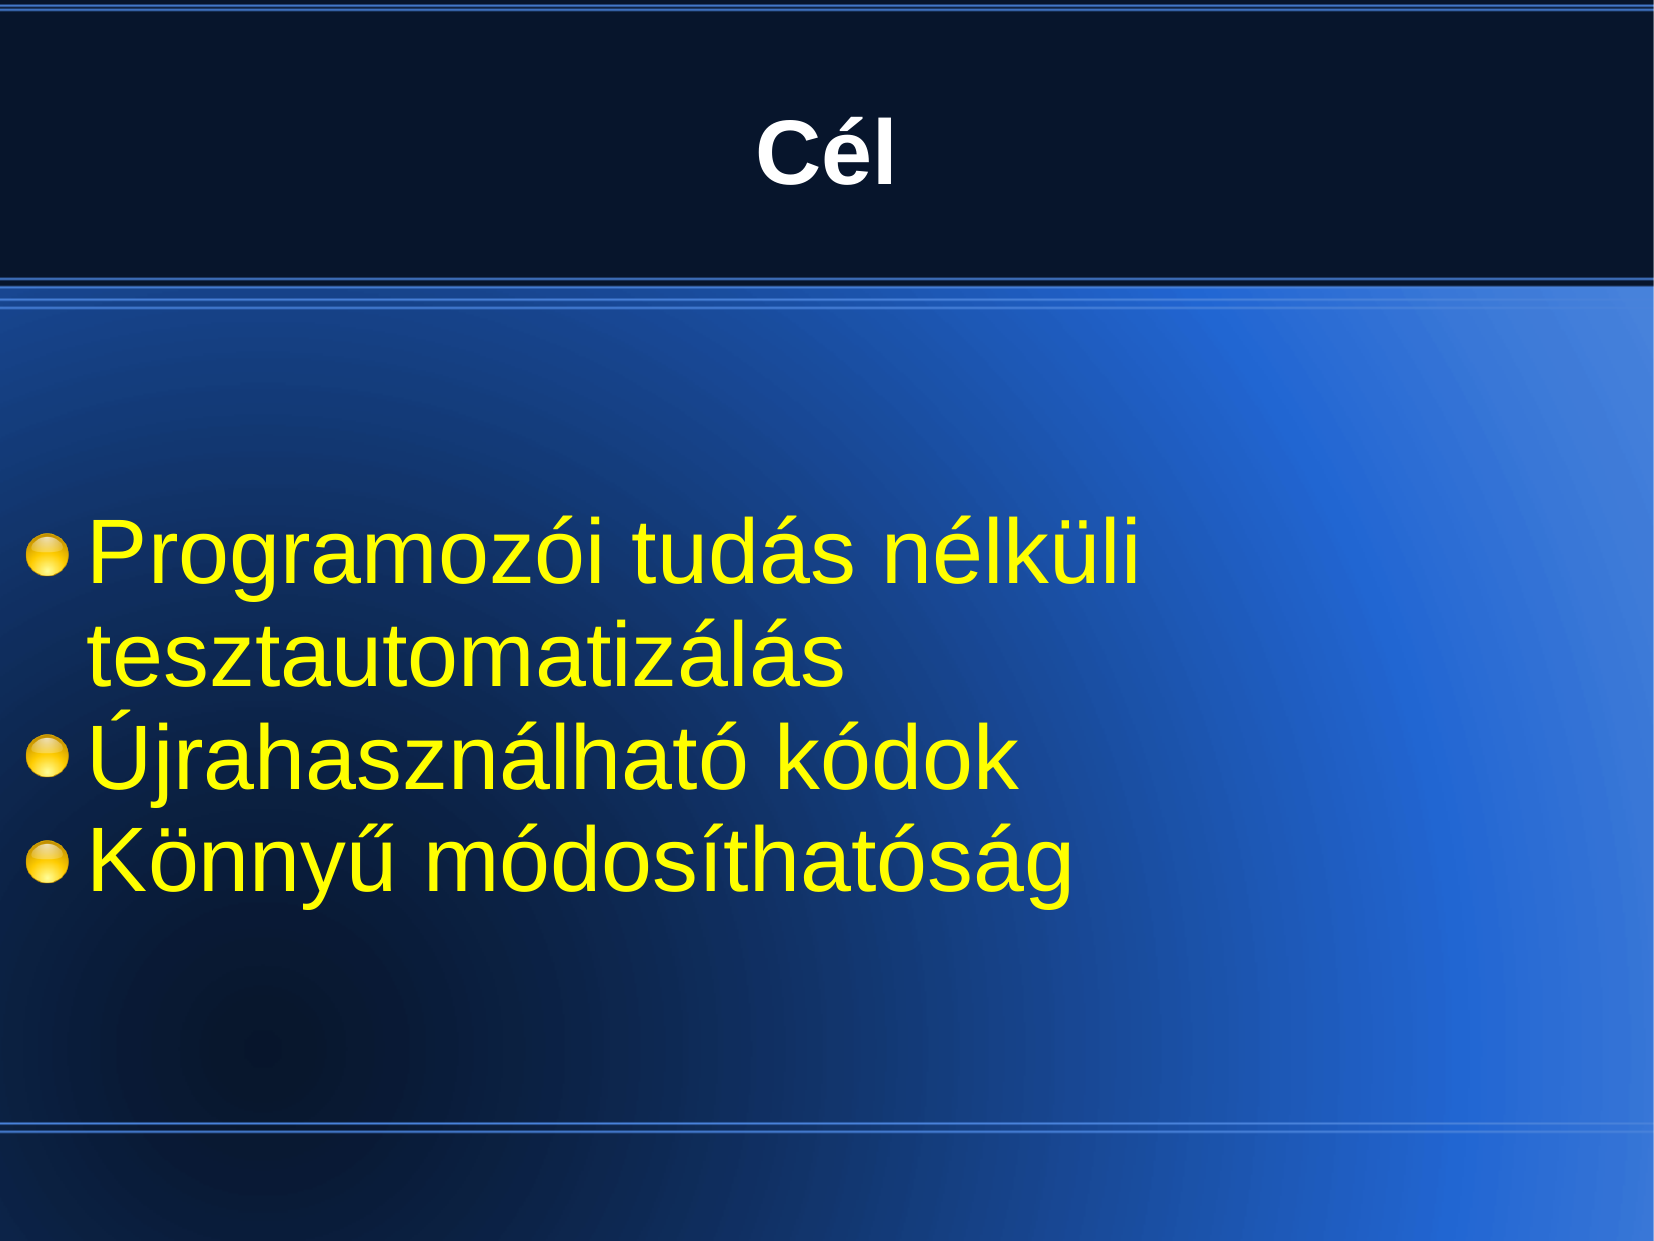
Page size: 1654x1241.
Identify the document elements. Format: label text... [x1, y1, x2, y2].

subtitle Programozói tudás nélküli tesztautomatizálás Újrahasználható kódok Könnyű módosíthatóság [11, 355, 1630, 1058]
picture [0, 0, 1654, 1241]
title Cél [82, 49, 1571, 257]
